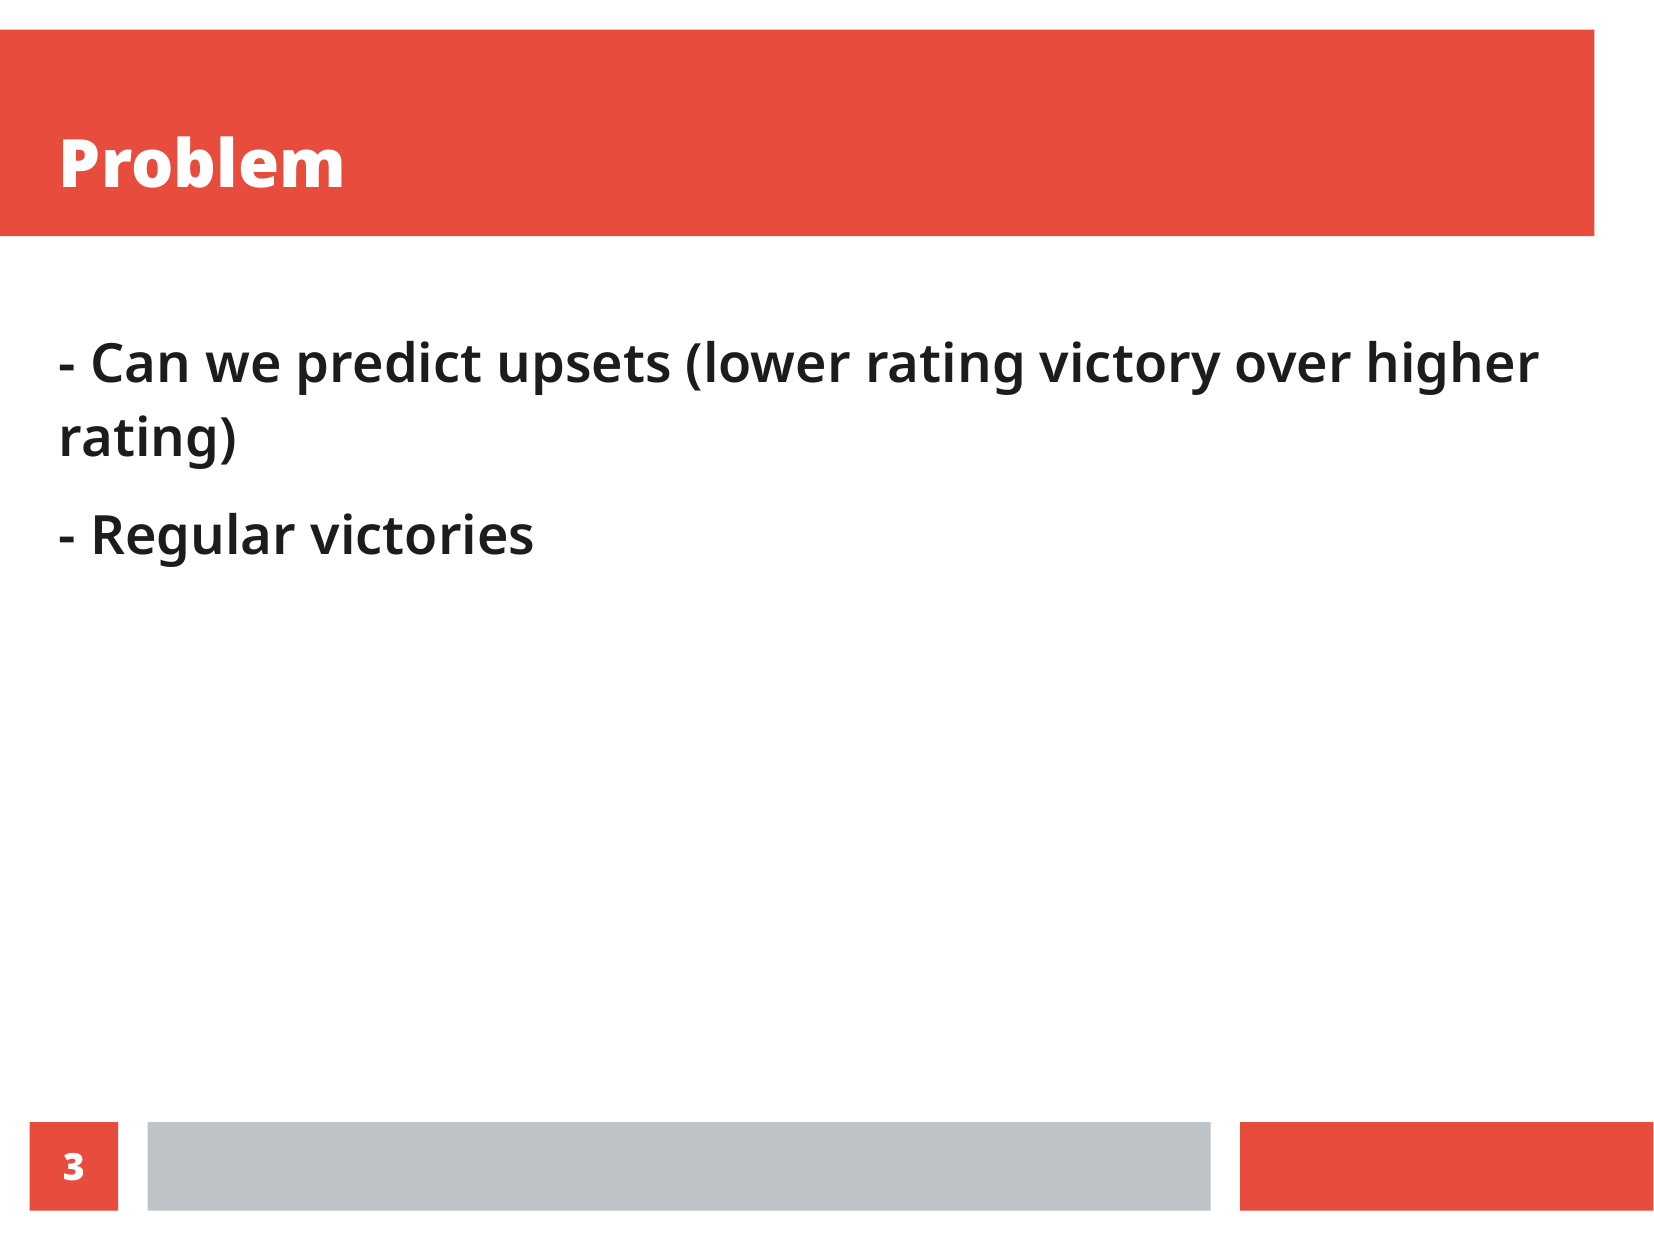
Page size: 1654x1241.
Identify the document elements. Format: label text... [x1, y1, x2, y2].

list - Can we predict upsets (lower rating victory over higher rating) - Regular victories [59, 324, 1565, 1093]
title Problem [59, 59, 1595, 207]
